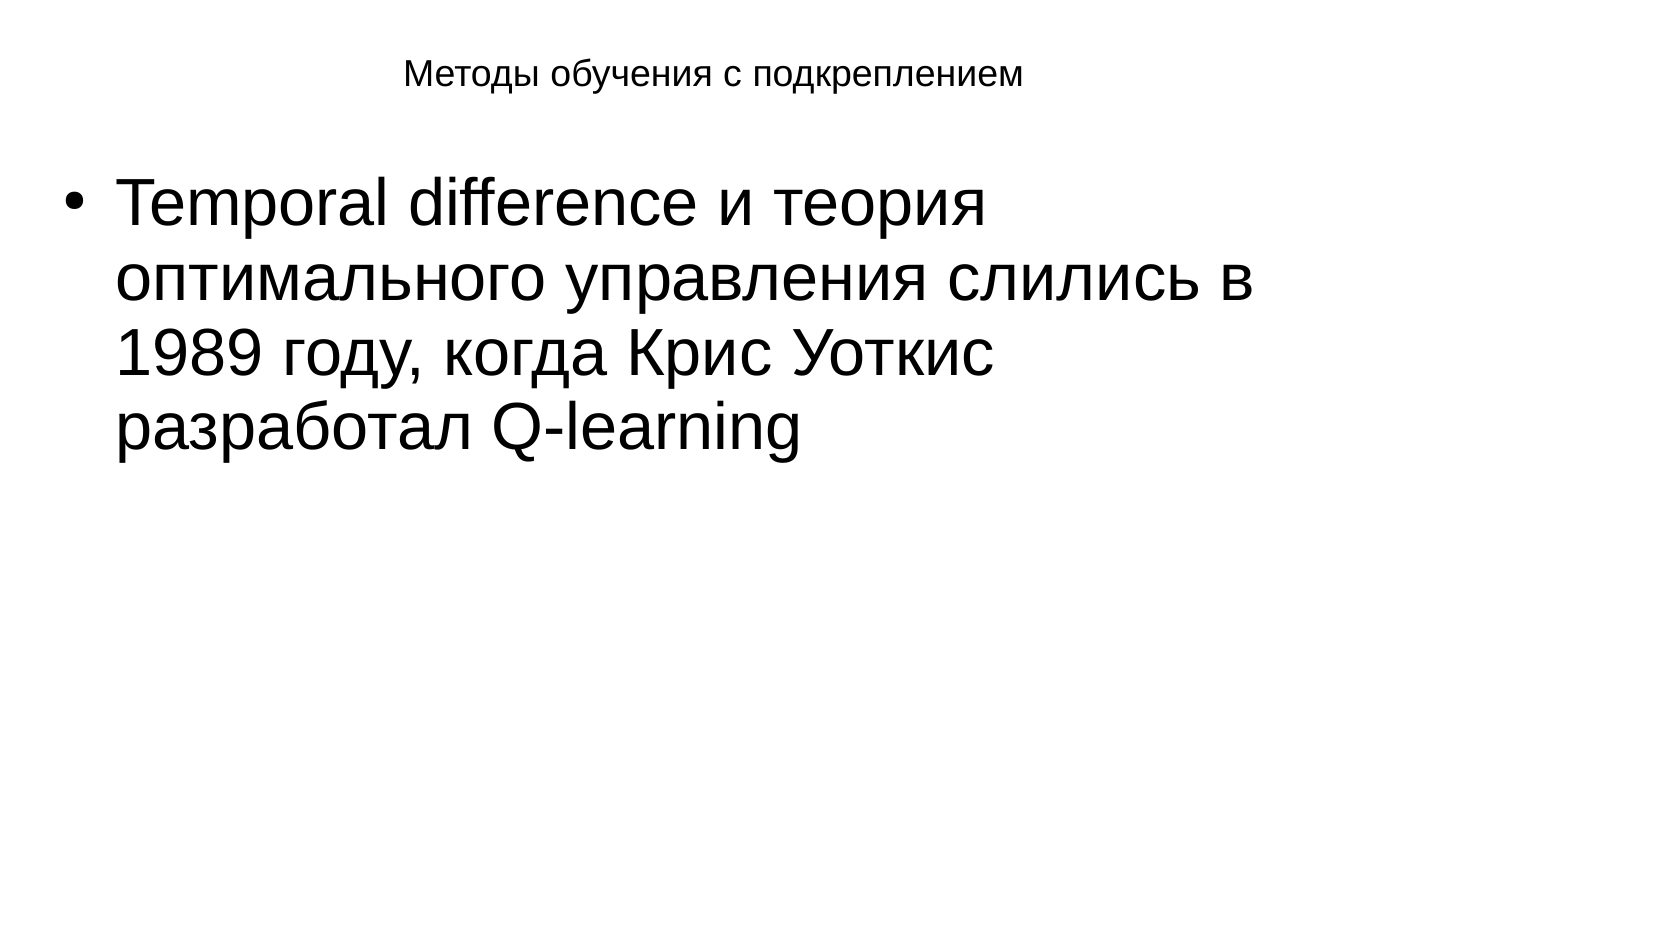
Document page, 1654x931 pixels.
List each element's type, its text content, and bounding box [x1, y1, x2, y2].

text_box Методы обучения с подкреплением [388, 45, 1040, 102]
list Temporal difference и теория оптимального управления слились в 1989 году, когда Крис Уоткис разработал Q-learning [45, 165, 1301, 653]
